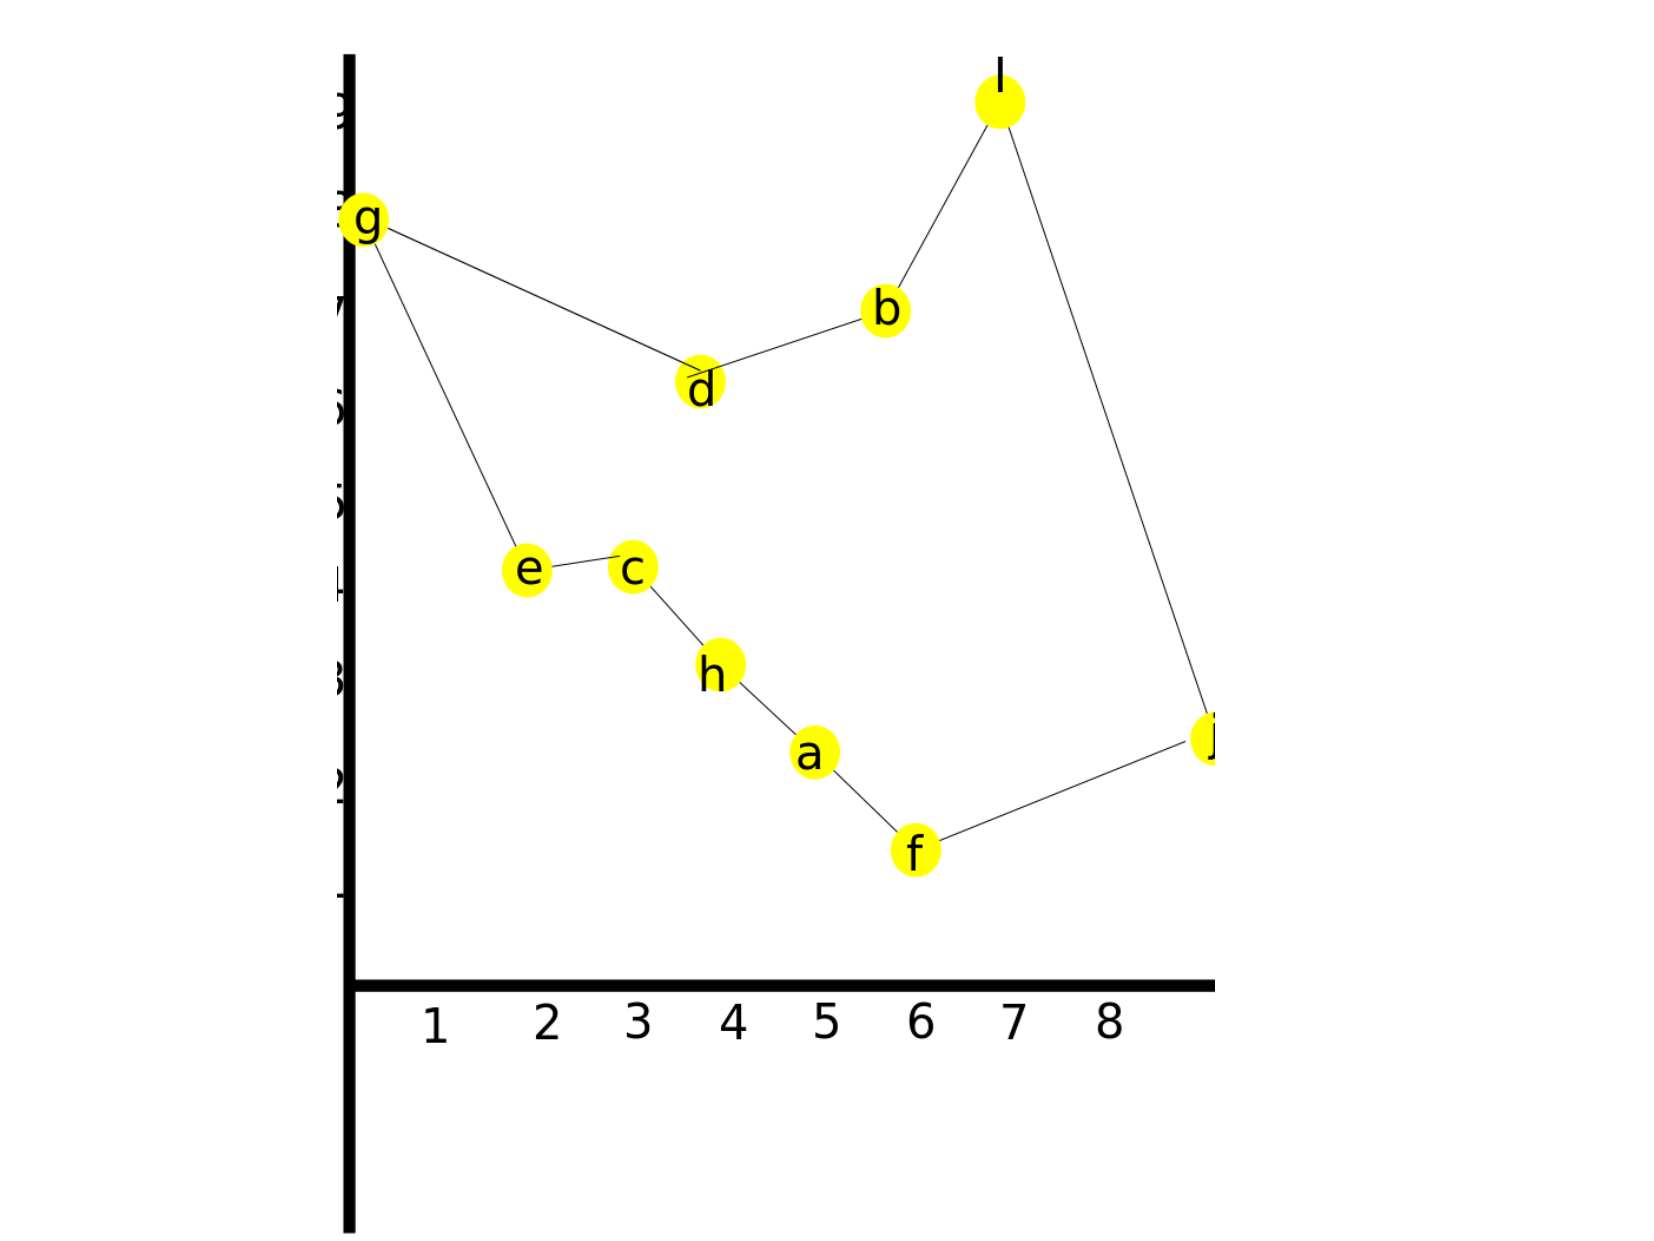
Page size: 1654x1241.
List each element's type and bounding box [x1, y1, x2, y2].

picture [337, 0, 1215, 1241]
